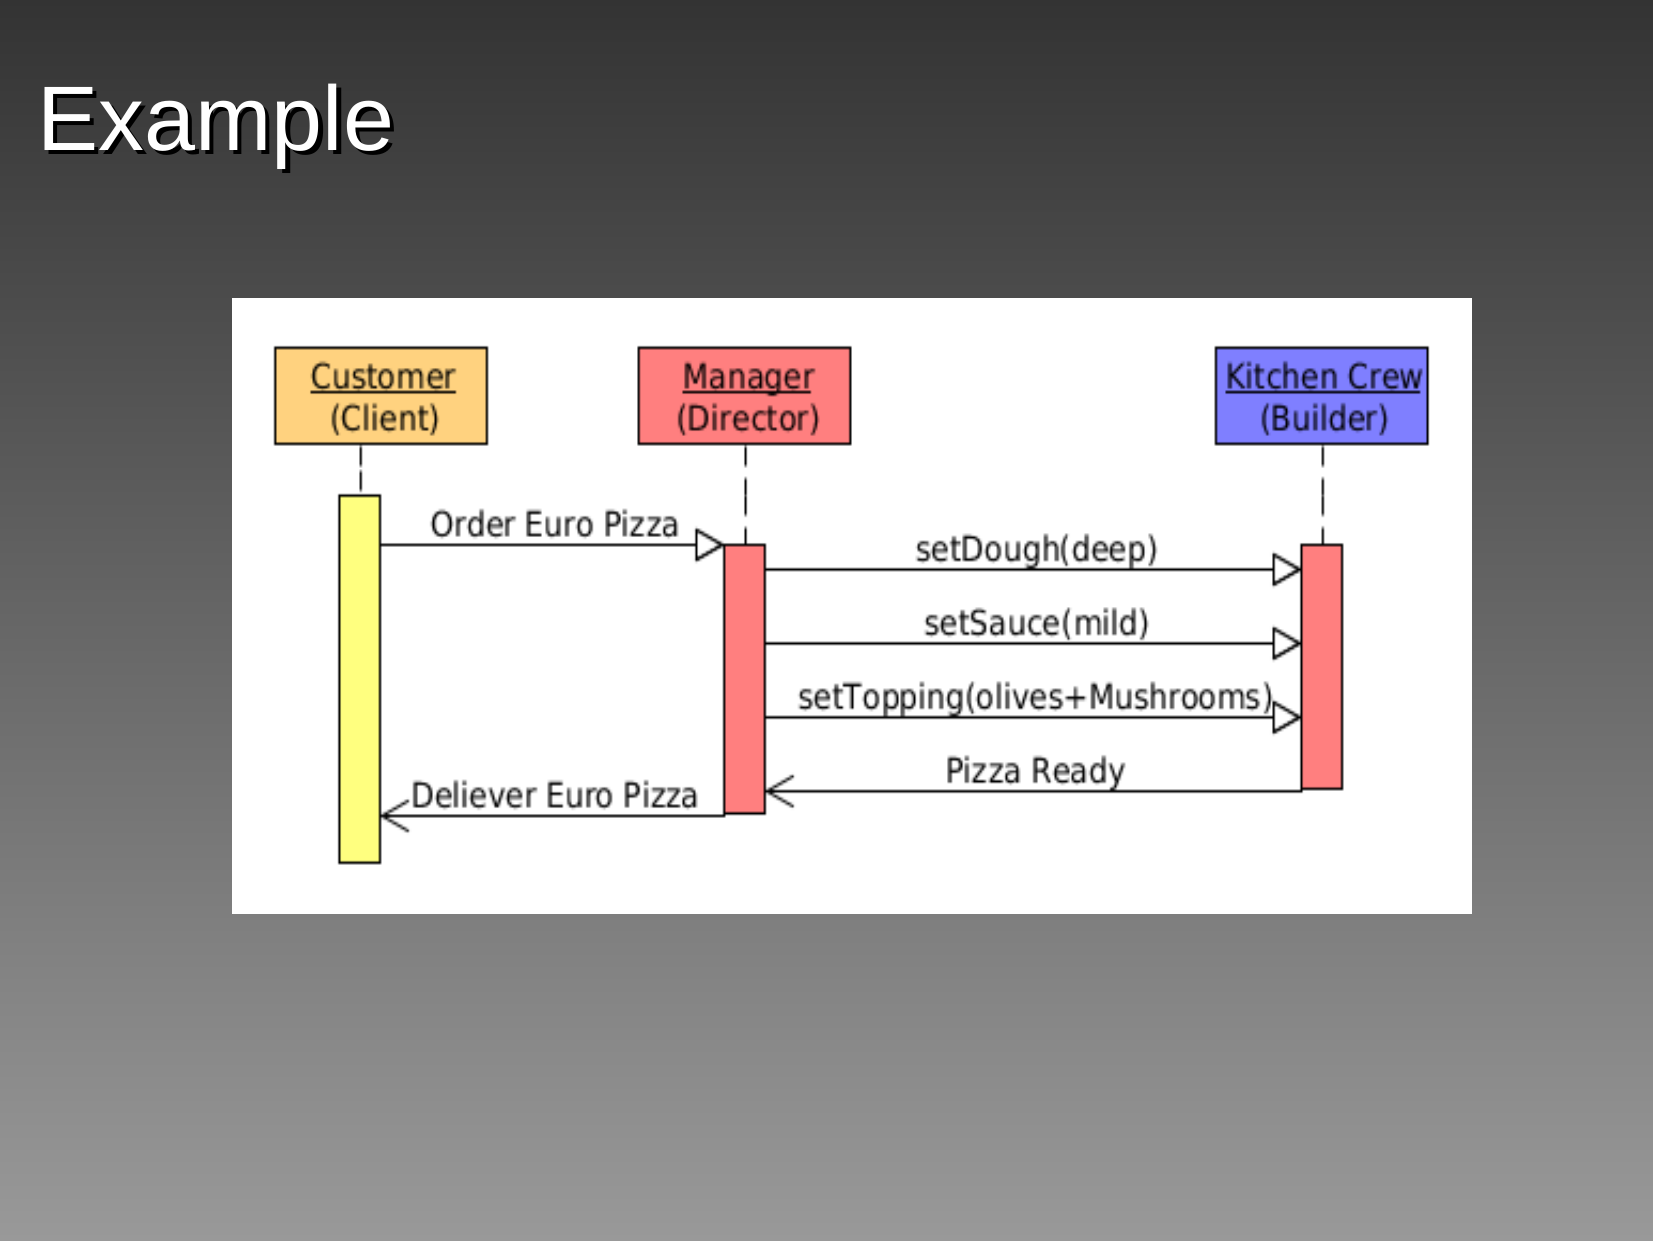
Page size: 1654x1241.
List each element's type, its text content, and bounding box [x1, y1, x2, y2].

title Example [37, 49, 1613, 188]
picture [232, 298, 1472, 914]
